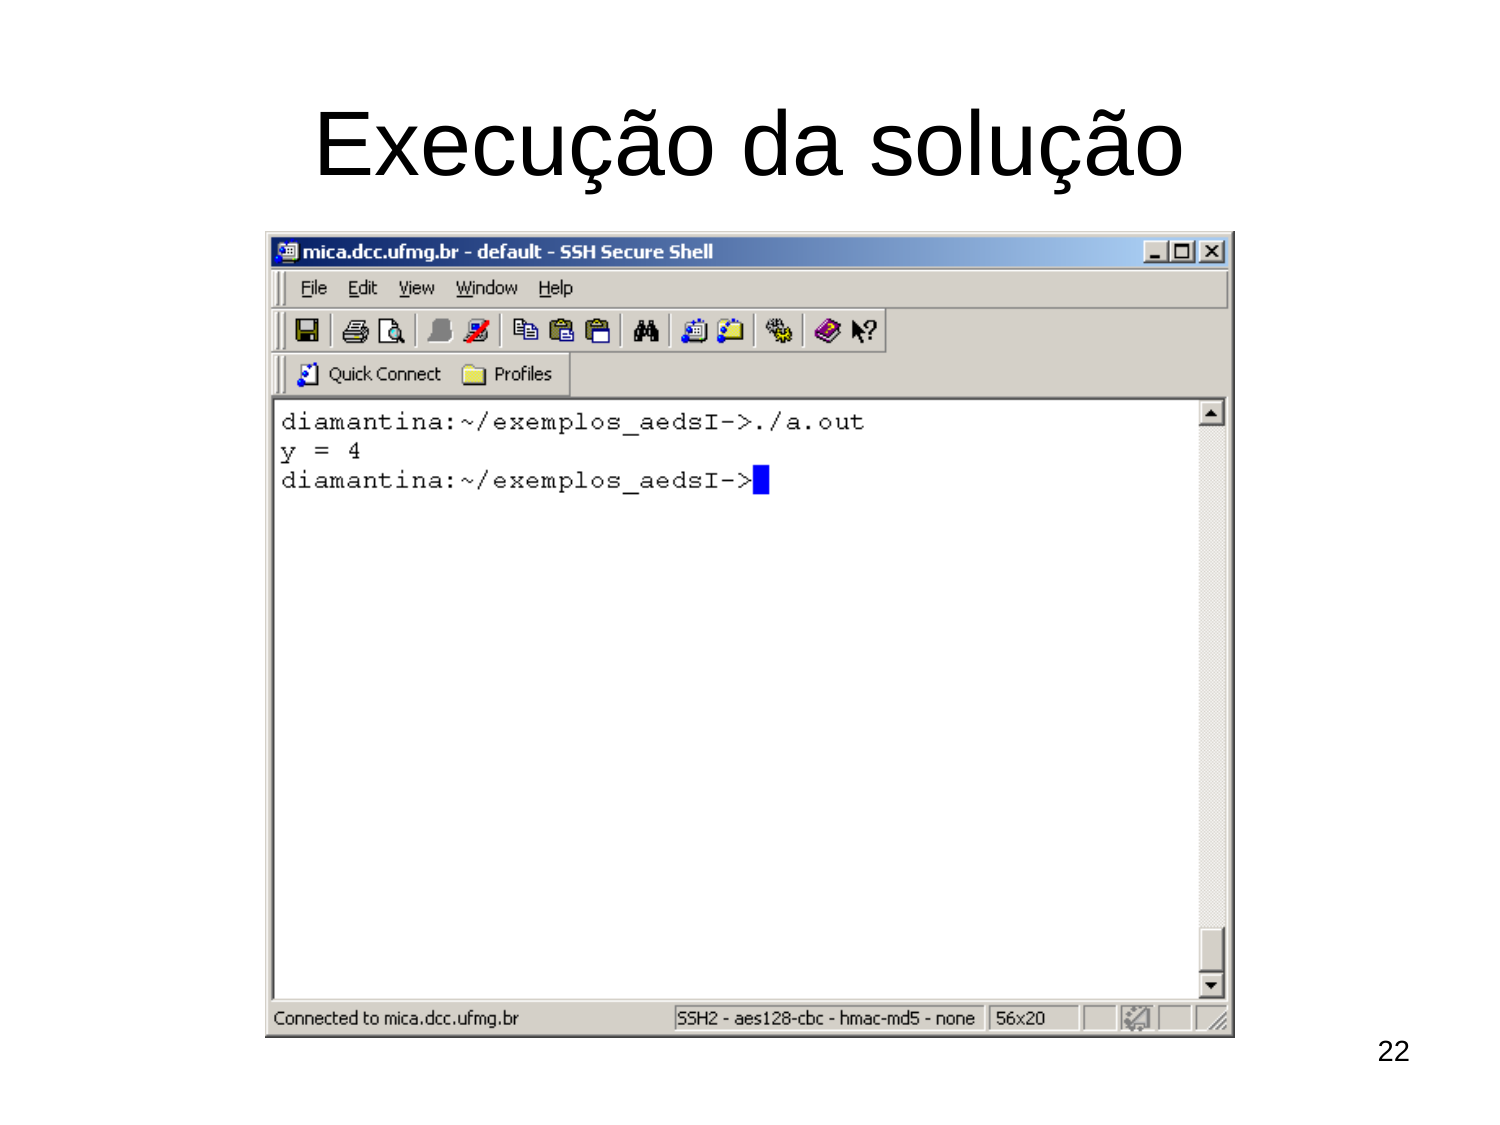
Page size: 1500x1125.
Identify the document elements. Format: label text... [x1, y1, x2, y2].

title Execução da solução [75, 45, 1426, 233]
picture [265, 231, 1235, 1038]
